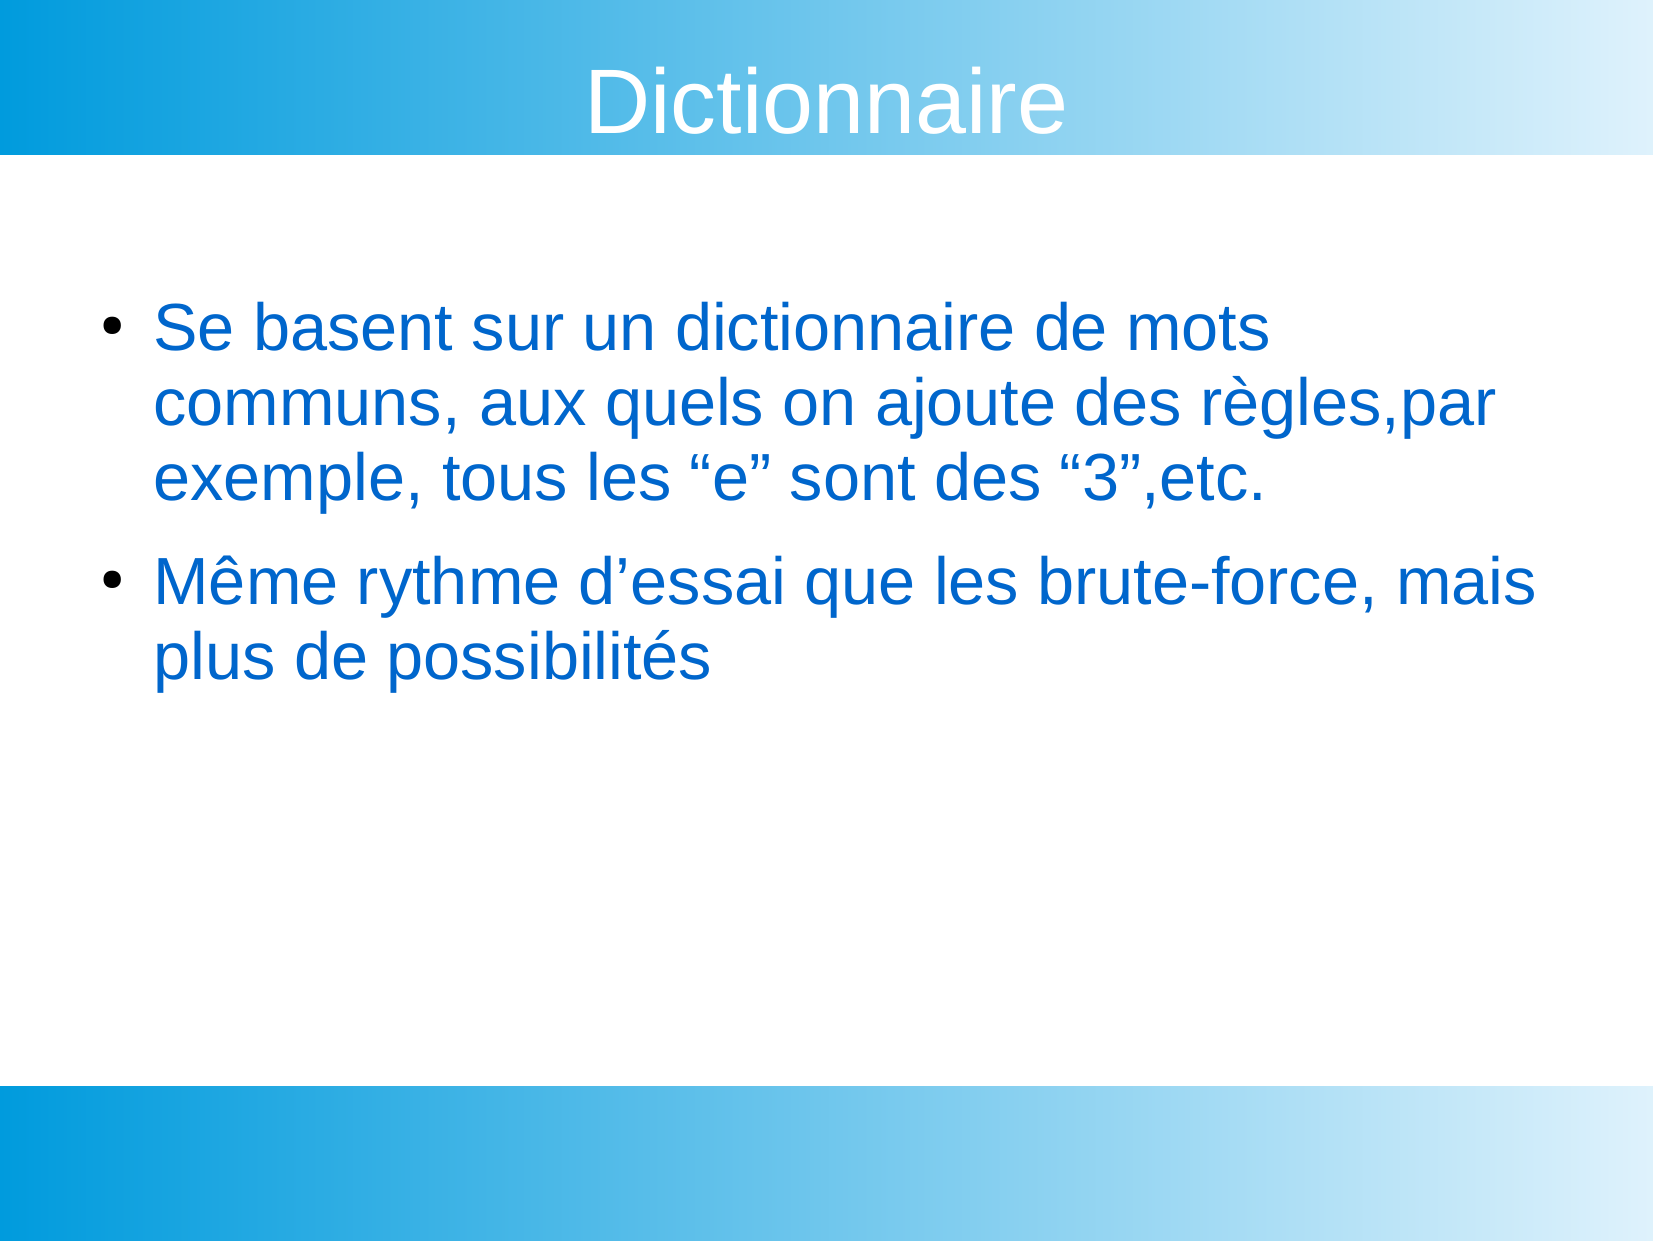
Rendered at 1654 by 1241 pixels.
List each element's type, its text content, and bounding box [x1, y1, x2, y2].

list Se basent sur un dictionnaire de mots communs, aux quels on ajoute des règles,par exemple, tous les “e” sont des “3”,etc. Même rythme d’essai que les brute-force, mais plus de possibilités [82, 290, 1571, 1010]
title Dictionnaire [82, 49, 1571, 155]
